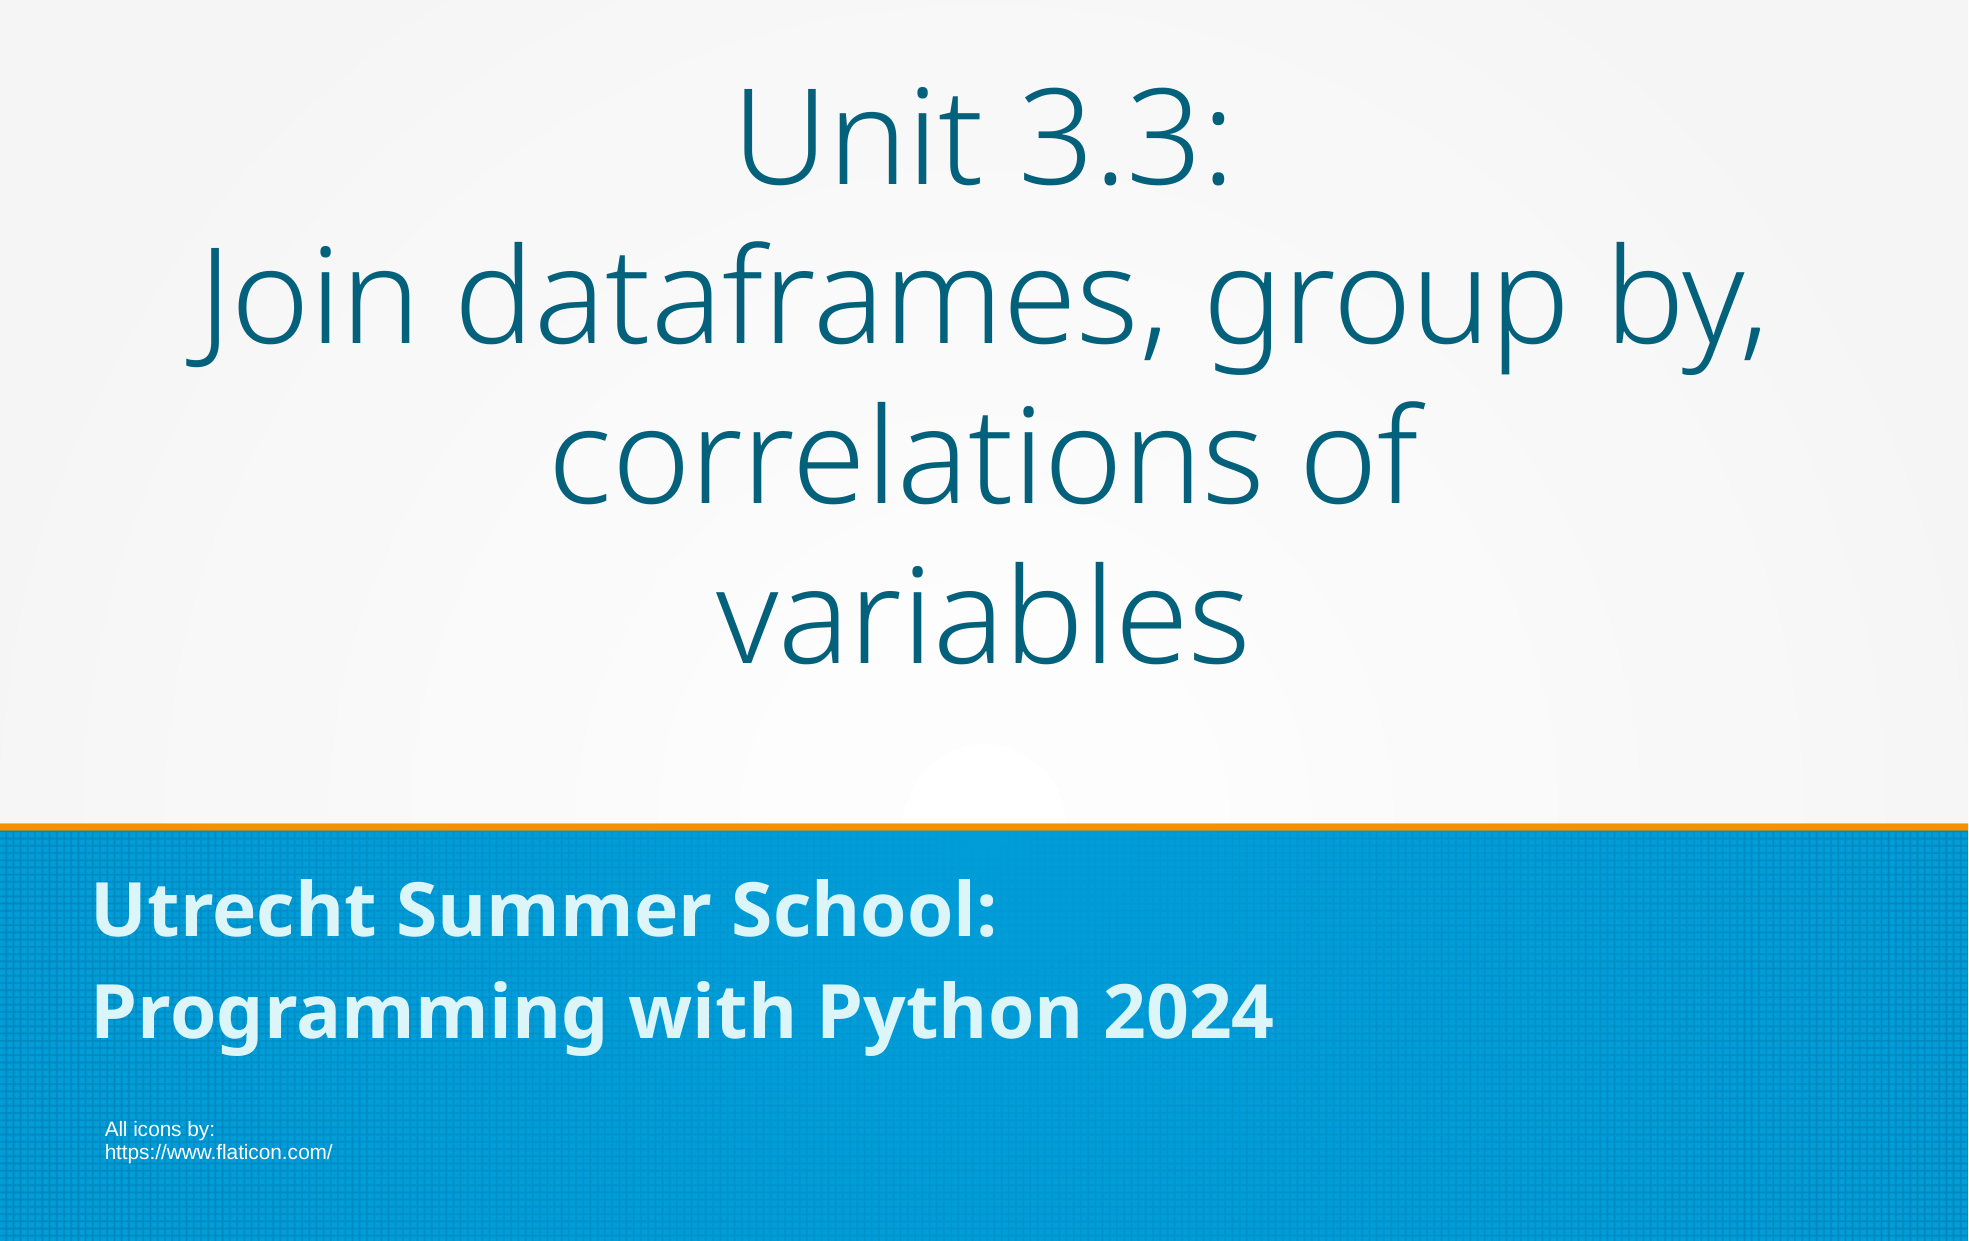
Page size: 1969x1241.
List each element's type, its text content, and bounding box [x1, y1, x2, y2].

text_box Utrecht Summer School: Programming with Python 2024 [90, 855, 1436, 1063]
picture [0, 0, 1969, 830]
title Unit 3.3: Join dataframes, group by, correlations of variables [98, 49, 1870, 691]
text_box All icons by: https://www.flaticon.com/ [90, 1110, 348, 1172]
